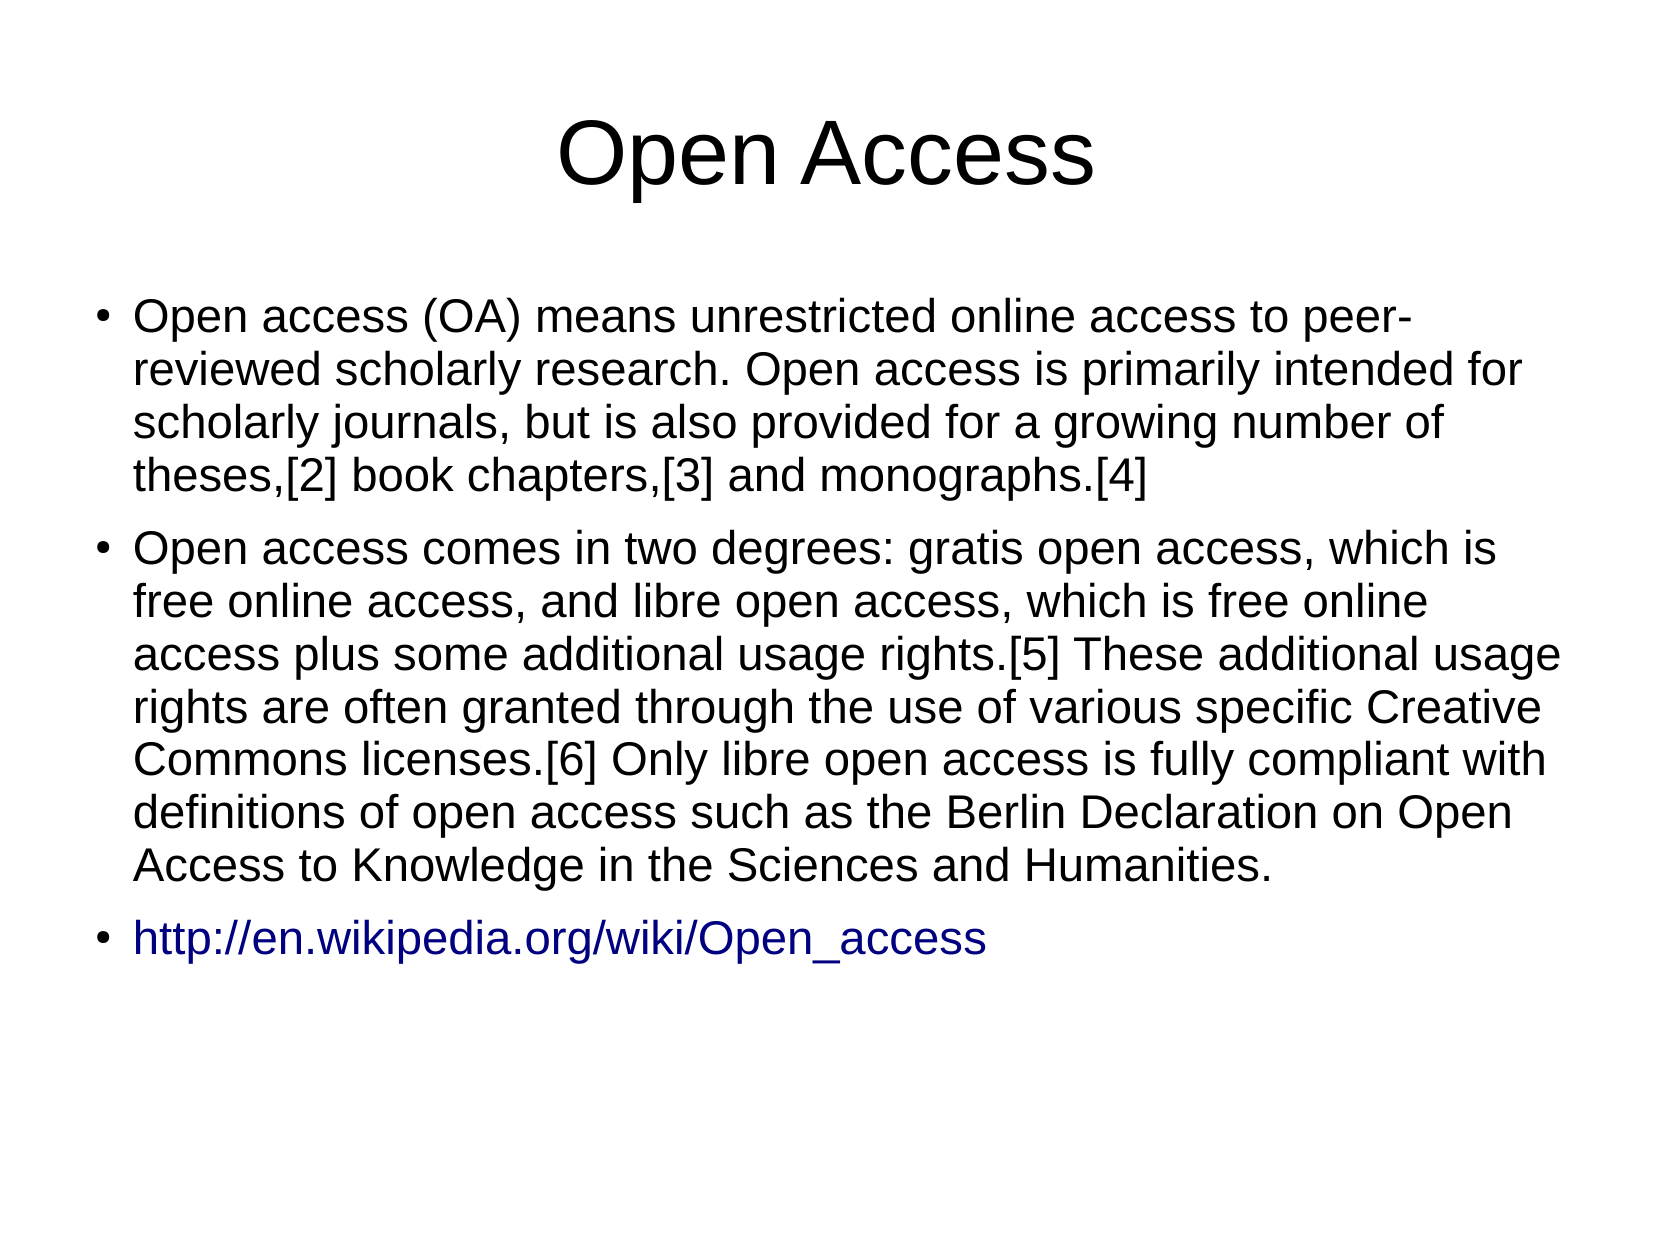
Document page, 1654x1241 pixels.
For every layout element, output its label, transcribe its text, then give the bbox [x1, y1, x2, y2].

list Open access (OA) means unrestricted online access to peer-reviewed scholarly research. Open access is primarily intended for scholarly journals, but is also provided for a growing number of theses,[2] book chapters,[3] and monographs.[4] Open access comes in two degrees: gratis open access, which is free online access, and libre open access, which is free online access plus some additional usage rights.[5] These additional usage rights are often granted through the use of various specific Creative Commons licenses.[6] Only libre open access is fully compliant with definitions of open access such as the Berlin Declaration on Open Access to Knowledge in the Sciences and Humanities. http://en.wikipedia.org/wiki/Open_access [82, 290, 1571, 1010]
title Open Access [82, 49, 1571, 257]
